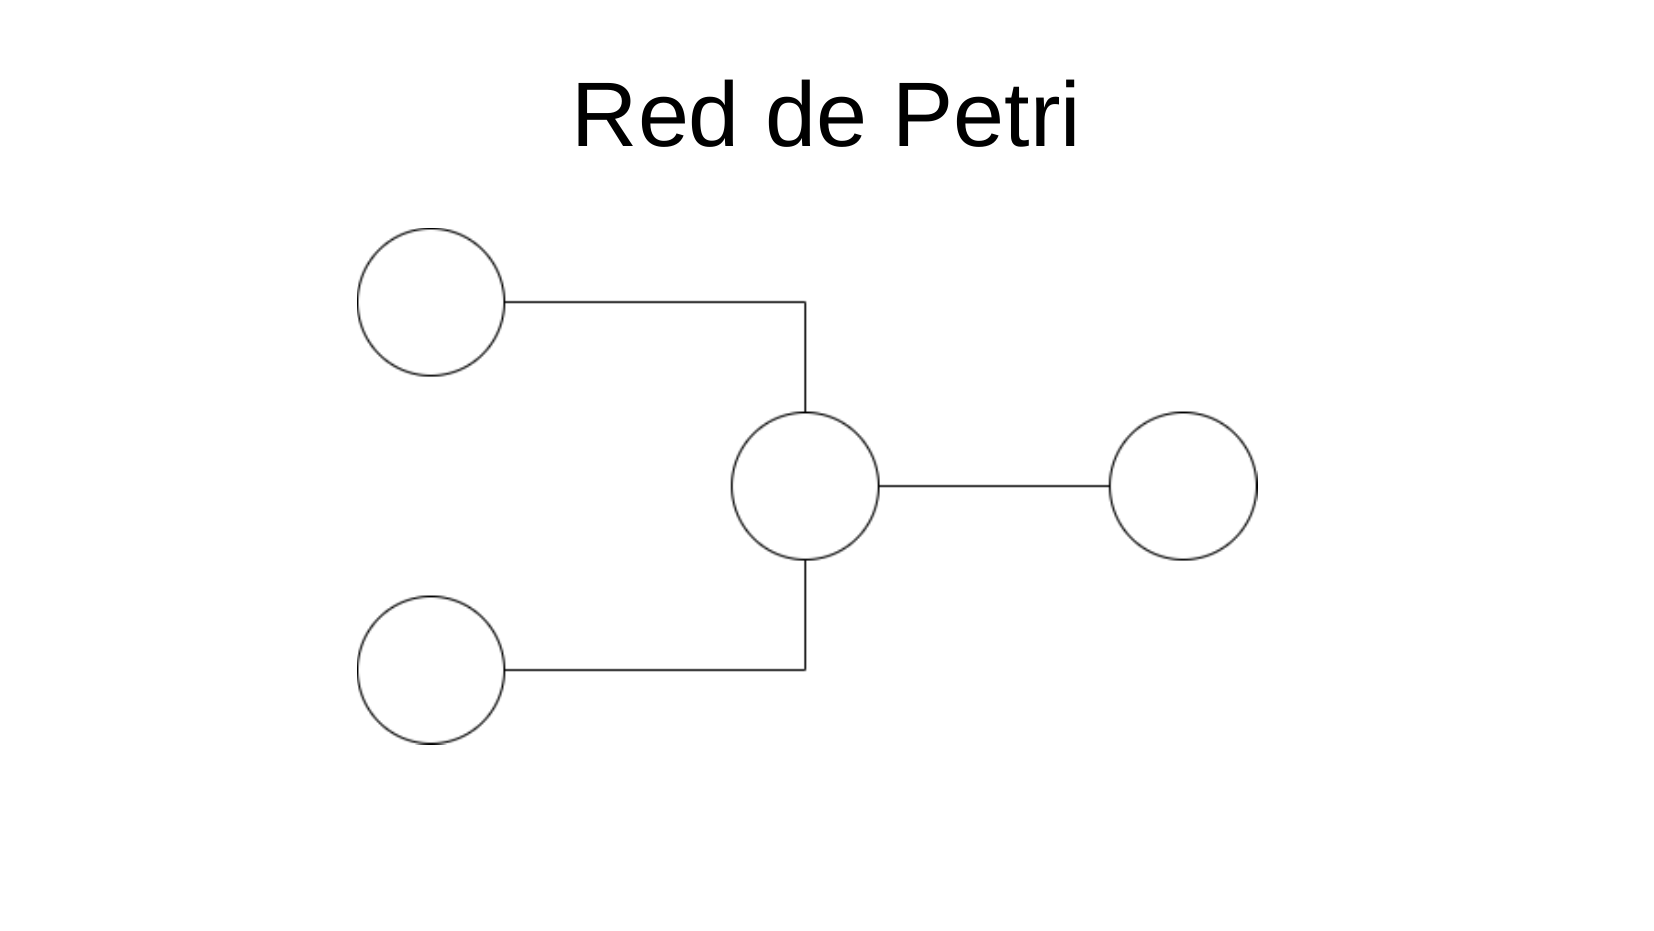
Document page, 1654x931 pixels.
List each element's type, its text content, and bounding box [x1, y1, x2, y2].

picture [357, 228, 1258, 745]
title Red de Petri [82, 37, 1571, 193]
